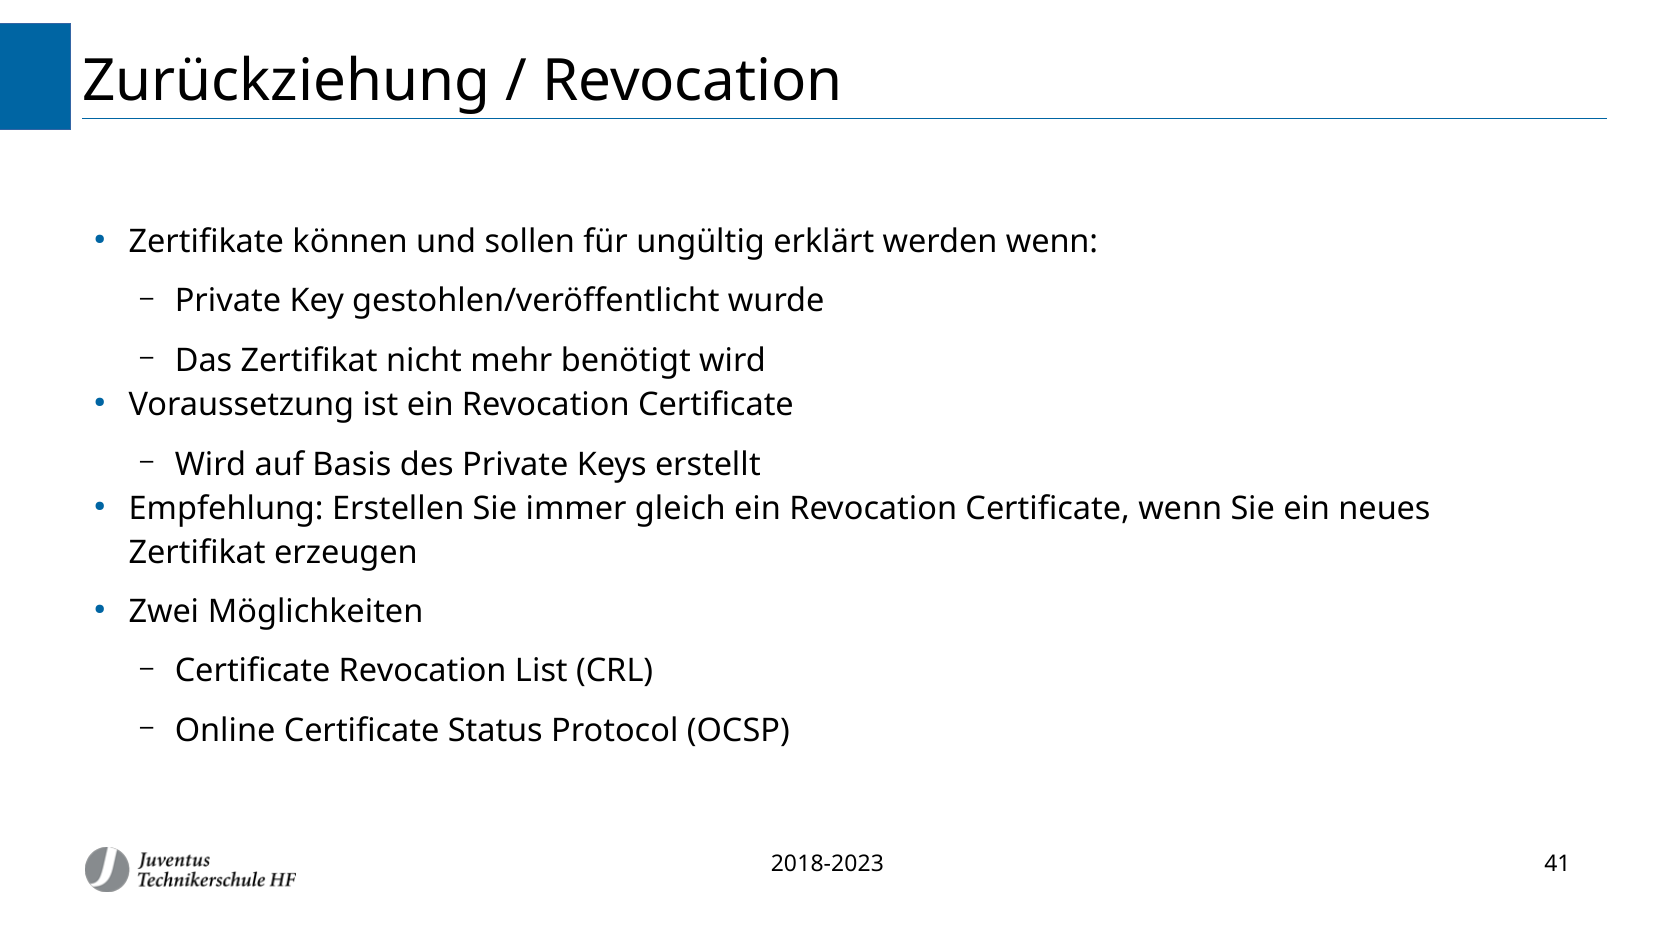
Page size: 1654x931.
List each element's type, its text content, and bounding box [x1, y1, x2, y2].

title Zurückziehung / Revocation [82, 37, 1571, 119]
list Zertifikate können und sollen für ungültig erklärt werden wenn: Private Key gestohlen/veröffentlicht wurde Das Zertifikat nicht mehr benötigt wird Voraussetzung ist ein Revocation Certificate Wird auf Basis des Private Keys erstellt Empfehlung: Erstellen Sie immer gleich ein Revocation Certificate, wenn Sie ein neues Zertifikat erzeugen Zwei Möglichkeiten Certificate Revocation List (CRL) Online Certificate Status Protocol (OCSP) [82, 217, 1571, 758]
picture [85, 847, 296, 892]
